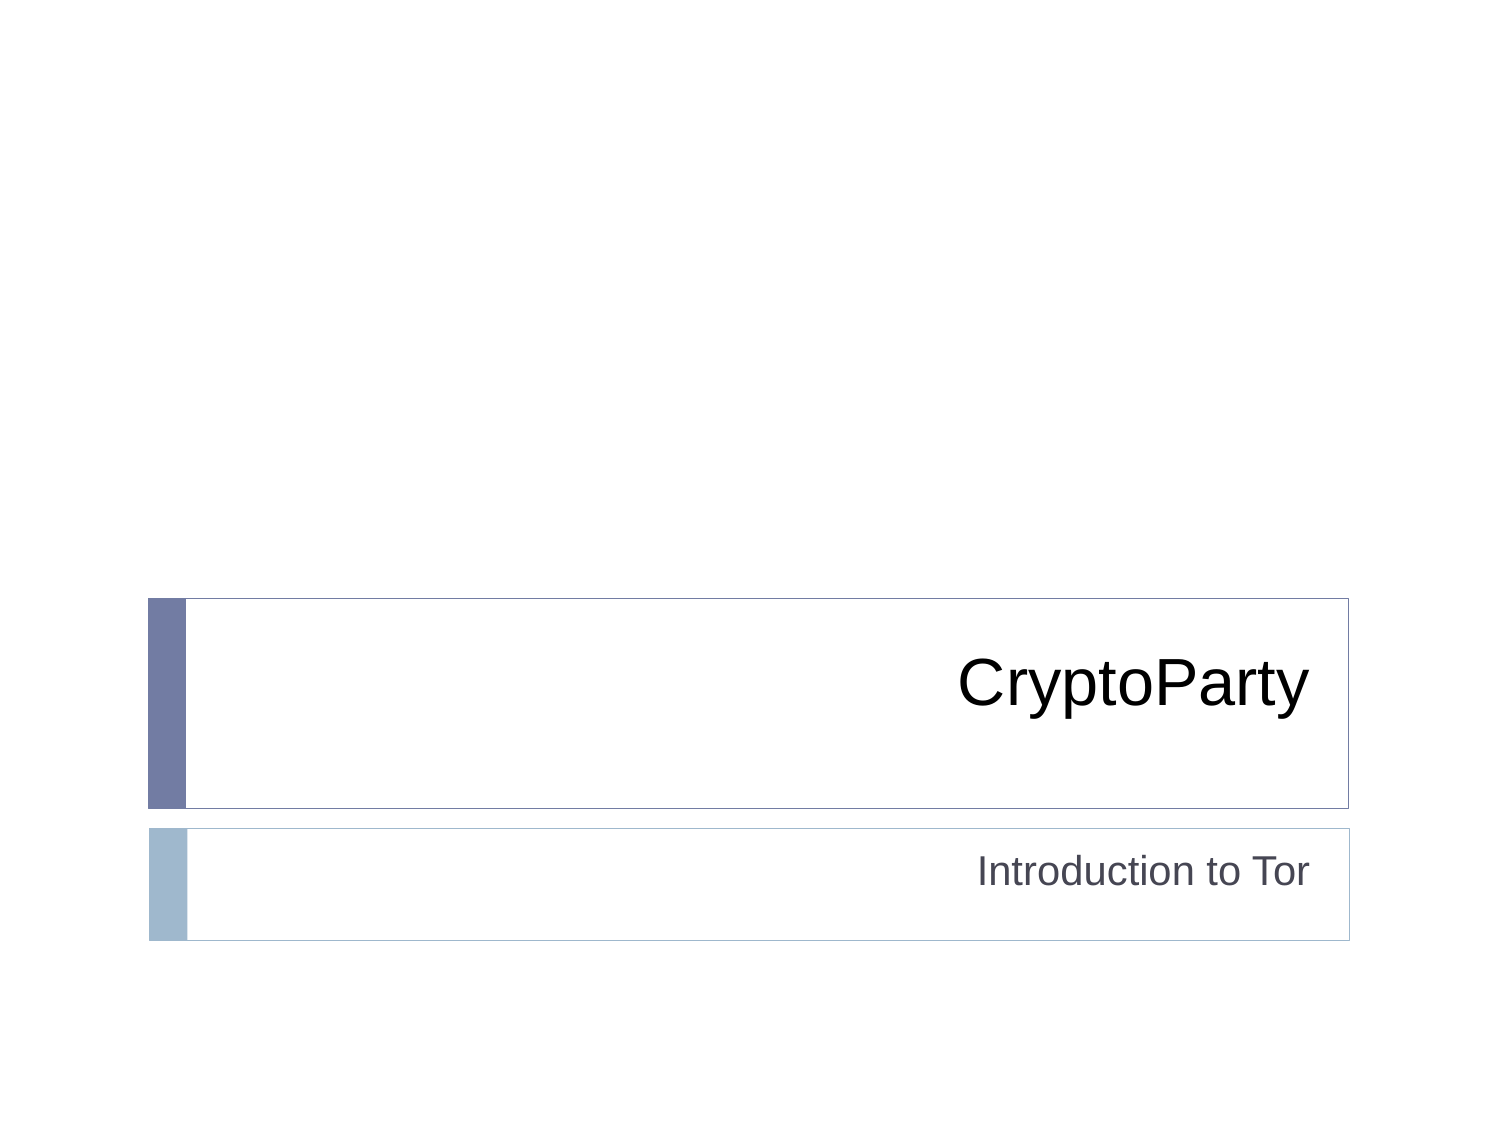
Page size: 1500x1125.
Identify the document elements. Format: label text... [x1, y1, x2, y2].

title CryptoParty [200, 637, 1325, 800]
subtitle Introduction to Tor [200, 840, 1325, 929]
